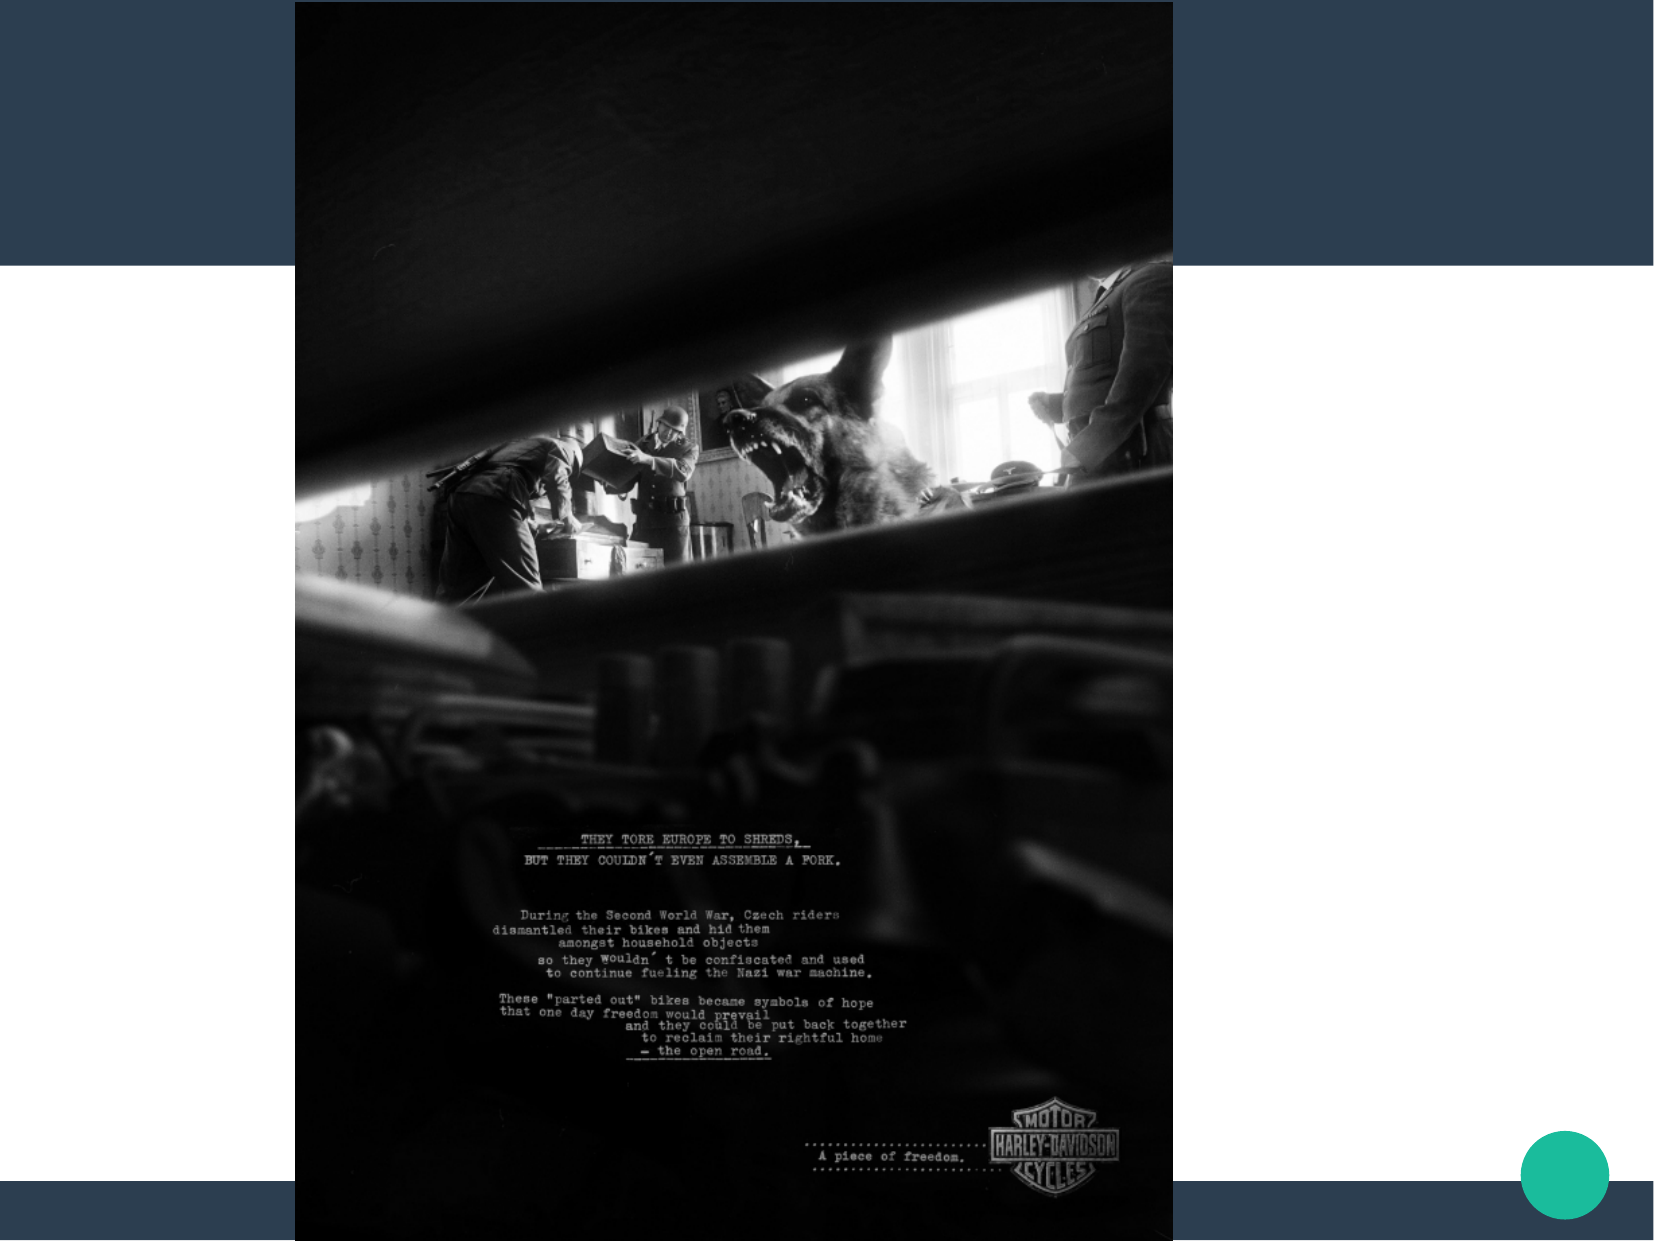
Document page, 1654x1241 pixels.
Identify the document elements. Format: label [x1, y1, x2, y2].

picture [295, 2, 1173, 1241]
